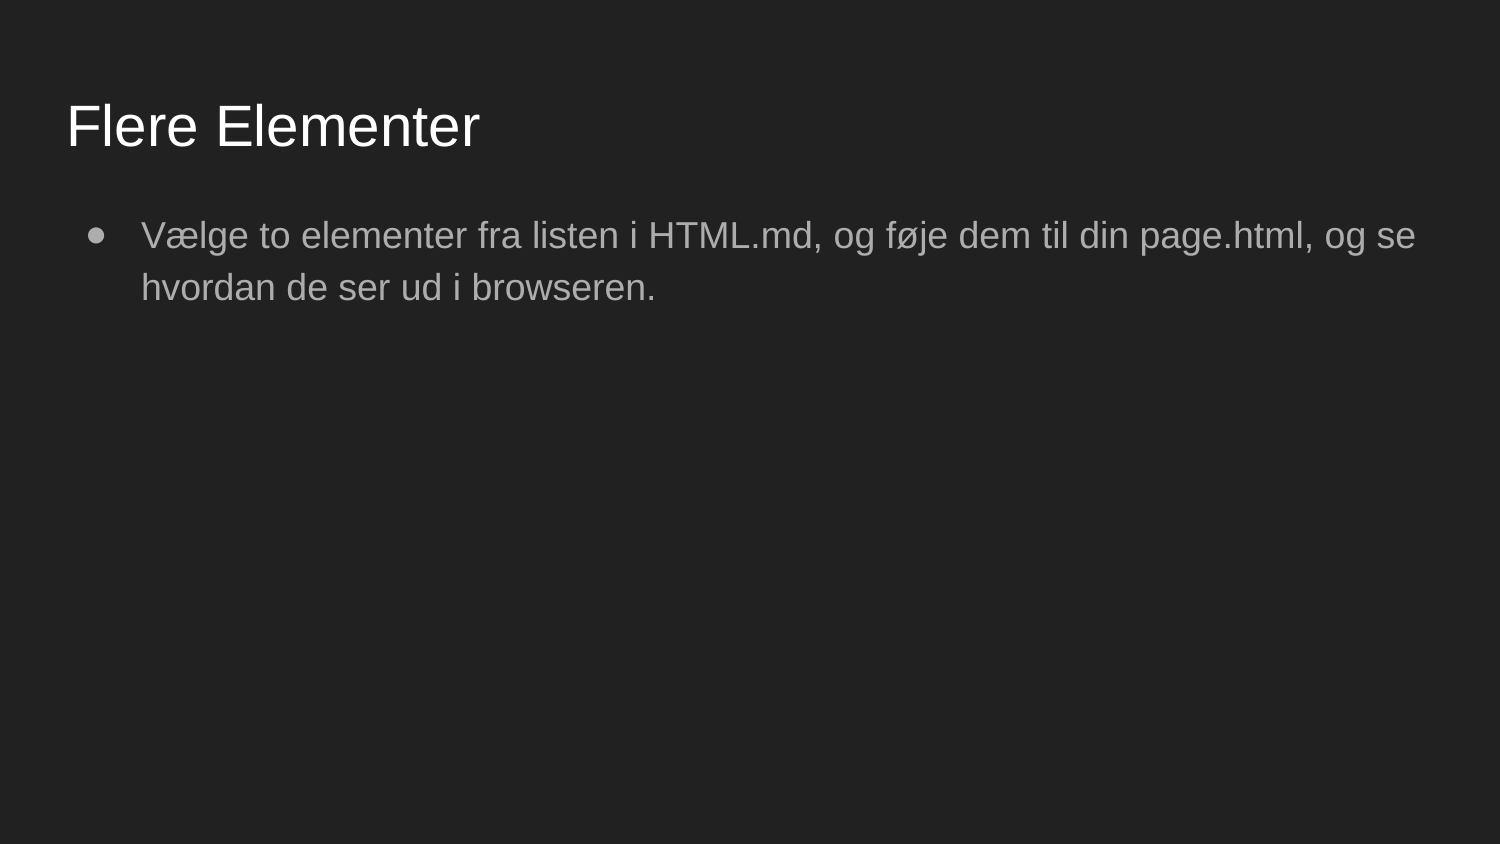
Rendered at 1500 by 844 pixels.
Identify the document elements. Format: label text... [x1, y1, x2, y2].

list Vælge to elementer fra listen i HTML.md, og føje dem til din page.html, og se hvordan de ser ud i browseren. [51, 189, 1449, 750]
title Flere Elementer [51, 72, 1449, 167]
